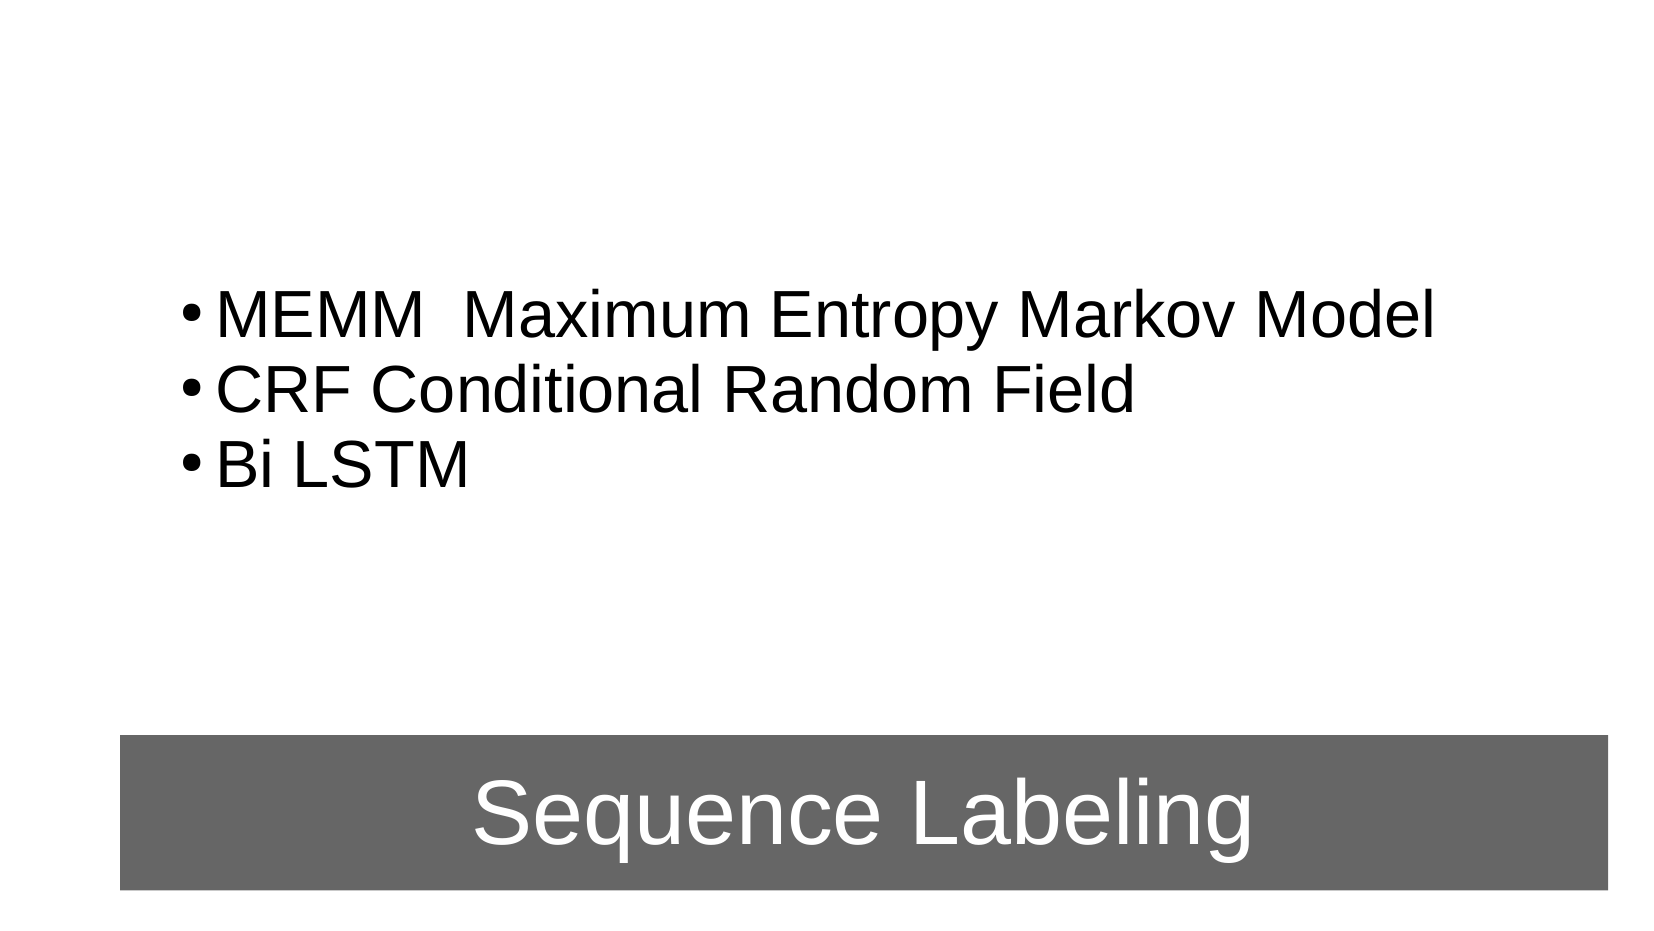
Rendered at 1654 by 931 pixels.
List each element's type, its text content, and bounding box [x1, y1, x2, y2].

title Sequence Labeling [120, 735, 1609, 891]
text_box MEMM Maximum Entropy Markov Model CRF Conditional Random Field Bi LSTM [165, 270, 1501, 594]
